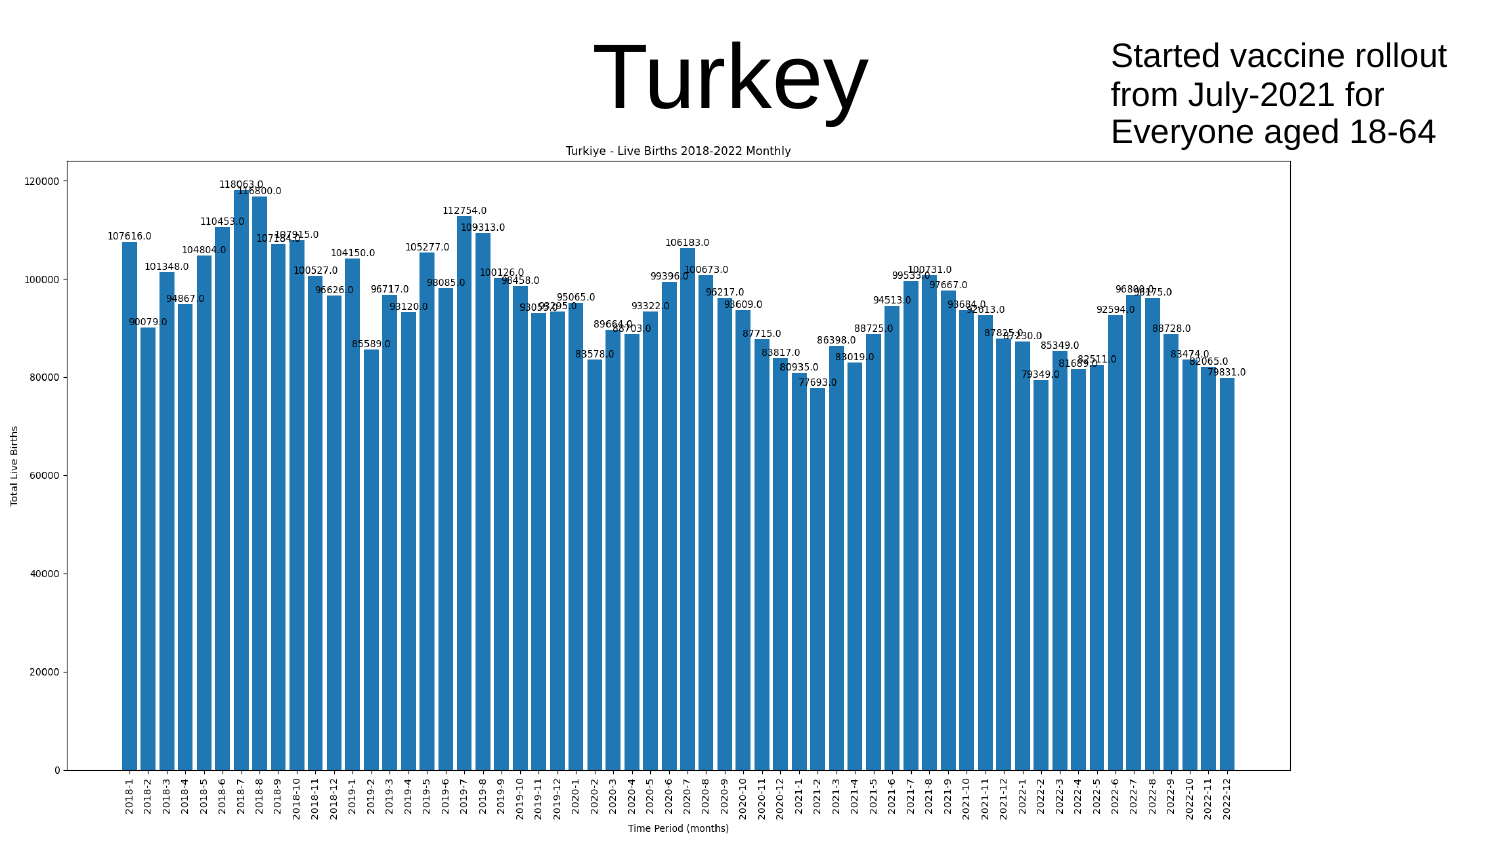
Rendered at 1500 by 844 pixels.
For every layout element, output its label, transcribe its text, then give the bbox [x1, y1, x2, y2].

text_box Started vaccine rollout from July-2021 for Everyone aged 18-64 [1096, 29, 1477, 159]
title Turkey [67, 6, 1418, 135]
picture [0, 135, 1300, 844]
